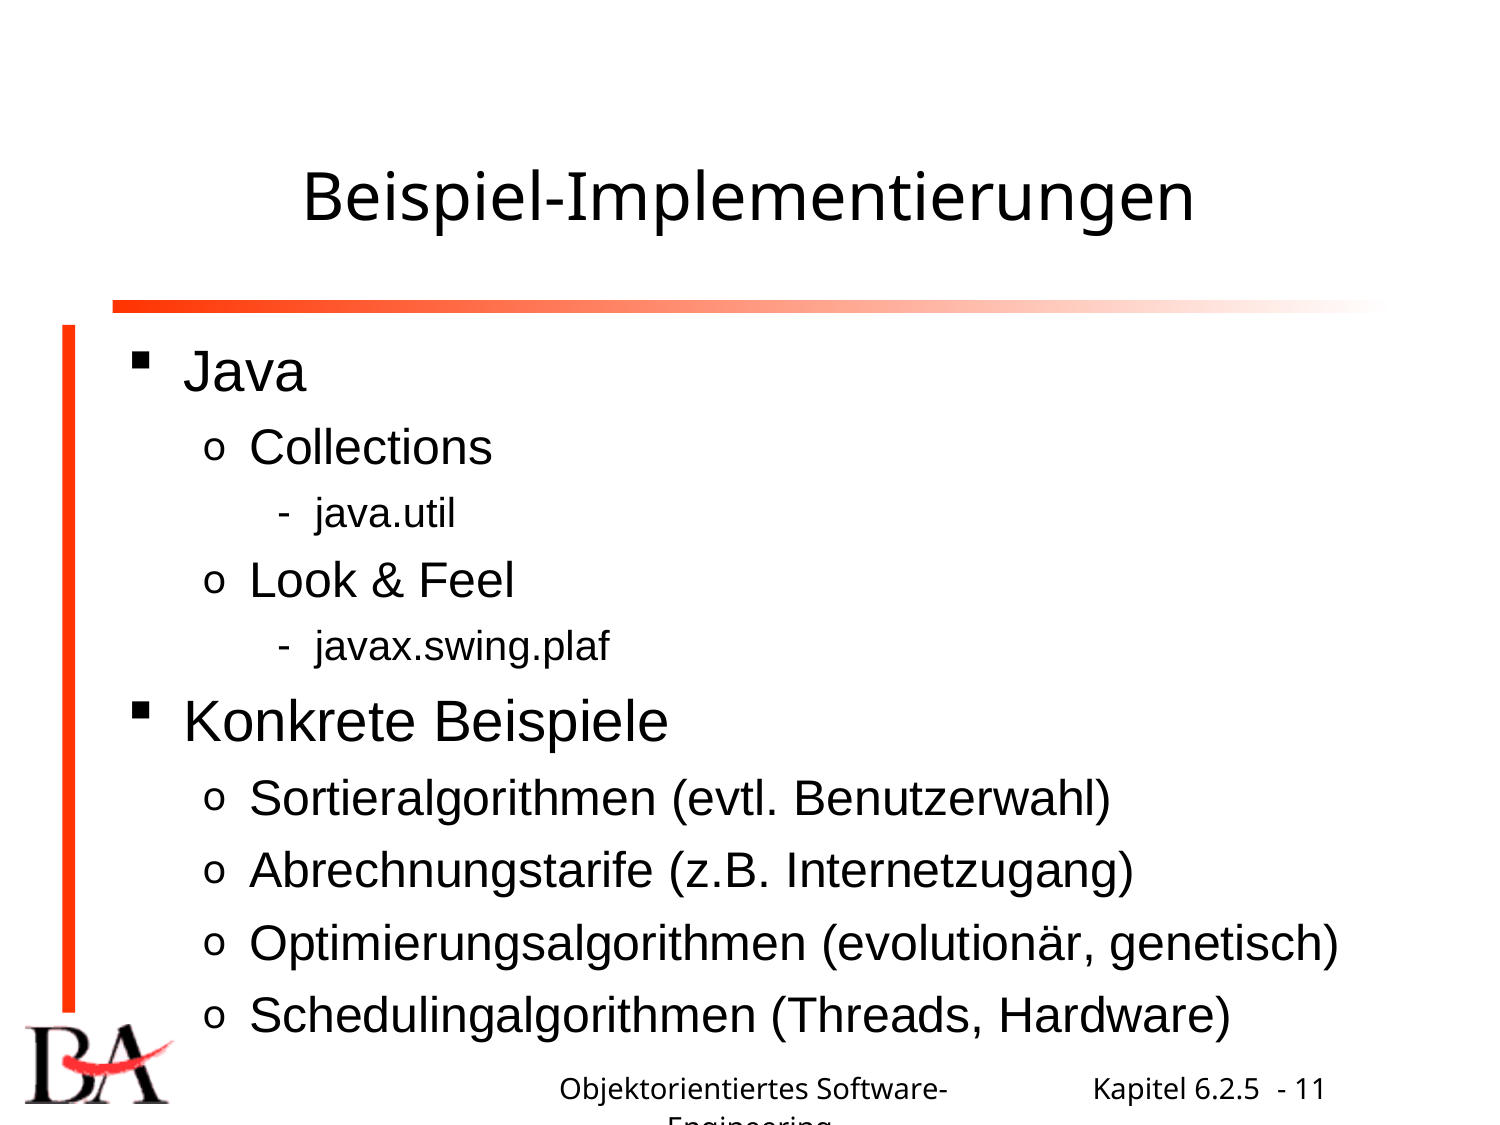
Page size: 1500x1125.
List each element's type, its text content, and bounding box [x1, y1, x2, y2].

picture [24, 1024, 175, 1104]
title Beispiel-Implementierungen [112, 99, 1388, 288]
list Java Collections java.util Look & Feel javax.swing.plaf Konkrete Beispiele Sortieralgorithmen (evtl. Benutzerwahl) Abrechnungstarife (z.B. Internetzugang) Optimierungsalgorithmen (evolutionär, genetisch) Schedulingalgorithmen (Threads, Hardware) [112, 324, 1388, 1051]
